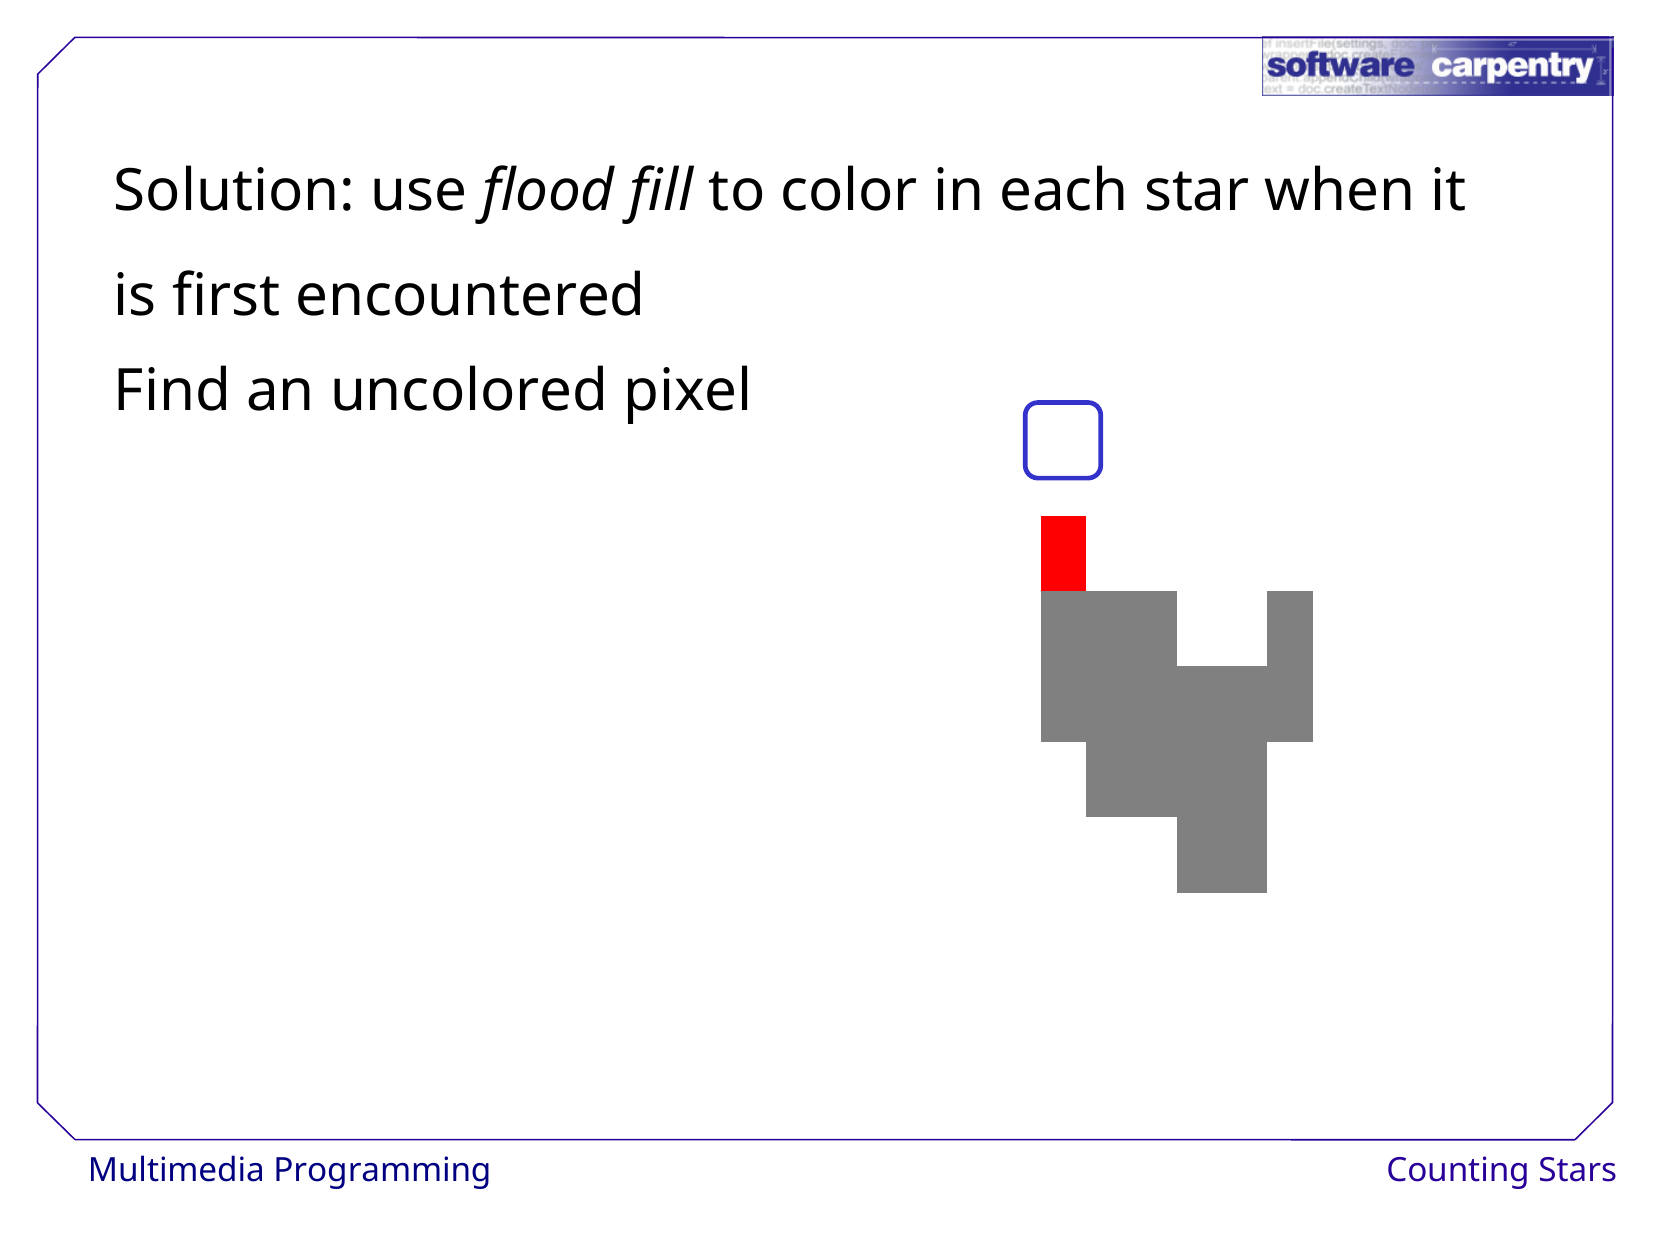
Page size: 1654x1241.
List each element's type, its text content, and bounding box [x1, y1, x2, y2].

table_cell [950, 666, 995, 742]
table_cell [1177, 591, 1222, 666]
table_cell [1313, 516, 1358, 591]
table_cell [1086, 365, 1131, 440]
table_cell [1086, 893, 1131, 968]
table_cell [1313, 1119, 1358, 1194]
table_cell [950, 893, 995, 968]
table_cell [1358, 1043, 1403, 1119]
table_cell [1041, 1043, 1086, 1119]
table_cell [1267, 365, 1313, 440]
table_cell [1177, 968, 1222, 1043]
table_cell [1177, 1119, 1222, 1194]
table_cell [1313, 1043, 1358, 1119]
table_cell [1041, 481, 1086, 516]
table_cell [1131, 817, 1177, 893]
table_header [1313, 289, 1358, 365]
table_cell [995, 440, 1041, 516]
table_cell [1267, 666, 1313, 742]
table_cell [1028, 440, 1041, 475]
table_cell [950, 1119, 995, 1194]
table_cell [950, 817, 995, 893]
table_cell [950, 516, 995, 591]
table_cell [1358, 666, 1403, 742]
table_header [1041, 289, 1086, 365]
table_cell [1131, 742, 1177, 817]
table_cell [1358, 817, 1403, 893]
table_cell [995, 893, 1041, 968]
table_cell [950, 591, 995, 666]
table_cell [995, 666, 1041, 742]
table_cell [1267, 1043, 1313, 1119]
table_header [1222, 289, 1267, 365]
table_cell [1267, 968, 1313, 1043]
table_cell [995, 1043, 1041, 1119]
table_cell [1131, 968, 1177, 1043]
table_cell [1041, 405, 1086, 440]
picture [1262, 36, 1614, 96]
table_cell [1086, 817, 1131, 893]
text_box Find an uncolored pixel [99, 309, 893, 430]
table_cell [1222, 440, 1267, 516]
table_cell [1041, 440, 1086, 475]
table_cell [1131, 365, 1177, 440]
table_cell [950, 1043, 995, 1119]
table_cell [1313, 817, 1358, 893]
table_cell [1086, 440, 1098, 475]
table_cell [1177, 1043, 1222, 1119]
table_header [1177, 289, 1222, 365]
table_cell [1267, 591, 1313, 666]
table_header [1131, 289, 1177, 365]
table_cell [995, 365, 1041, 440]
table_cell [1267, 1119, 1313, 1194]
table_cell [1267, 516, 1313, 591]
table_cell [1177, 817, 1222, 893]
table_cell [1222, 1043, 1267, 1119]
table_cell [950, 440, 995, 516]
table_cell [1313, 666, 1358, 742]
table_cell [1358, 591, 1403, 666]
table_cell [1177, 893, 1222, 968]
table_cell [1358, 968, 1403, 1043]
table_cell [1131, 666, 1177, 742]
table_cell [1131, 440, 1177, 516]
table_cell [1041, 1119, 1086, 1194]
table_cell [1313, 365, 1358, 440]
table_cell [1177, 440, 1222, 516]
table_cell [1222, 742, 1267, 817]
table_cell [1041, 742, 1086, 817]
table_cell [1131, 893, 1177, 968]
table_header [995, 289, 1041, 365]
table_cell [950, 742, 995, 817]
table_cell [995, 968, 1041, 1043]
table_cell [1358, 365, 1403, 440]
table_cell [1041, 817, 1086, 893]
table_cell [1086, 405, 1098, 440]
table_cell [1177, 516, 1222, 591]
table_cell [1222, 968, 1267, 1043]
table_cell [1313, 968, 1358, 1043]
table_cell [995, 817, 1041, 893]
table_cell [1131, 516, 1177, 591]
table_cell [995, 516, 1041, 591]
table_cell [1222, 516, 1267, 591]
table_cell [1222, 893, 1267, 968]
table_cell [950, 365, 995, 440]
table_cell [1222, 1119, 1267, 1194]
table_cell [995, 591, 1041, 666]
table_cell [1086, 1119, 1131, 1194]
table_cell [1028, 405, 1041, 440]
table_cell [1267, 817, 1313, 893]
table_cell [1086, 516, 1131, 591]
table_cell [1086, 742, 1131, 817]
table_cell [1222, 666, 1267, 742]
table_cell [1358, 440, 1403, 516]
table_cell [1086, 666, 1131, 742]
table_cell [1358, 893, 1403, 968]
table_cell [995, 742, 1041, 817]
table_cell [1313, 742, 1358, 817]
table_cell [1086, 1043, 1131, 1119]
table_cell [1177, 365, 1222, 440]
table_header [1086, 289, 1131, 365]
table_cell [1313, 440, 1358, 516]
table_cell [1041, 968, 1086, 1043]
table_cell [1131, 591, 1177, 666]
table_cell [1041, 591, 1086, 666]
table_cell [1086, 968, 1131, 1043]
table_cell [1131, 1043, 1177, 1119]
table_cell [1267, 742, 1313, 817]
table_cell [1313, 591, 1358, 666]
table_cell [1267, 893, 1313, 968]
table_cell [1131, 1119, 1177, 1194]
table_cell [1222, 591, 1267, 666]
table_cell [995, 1119, 1041, 1194]
table_cell [1041, 516, 1086, 591]
table_cell [1222, 817, 1267, 893]
table_cell [1041, 893, 1086, 968]
table_cell [1358, 516, 1403, 591]
table_cell [1177, 742, 1222, 817]
table_header [1358, 289, 1403, 365]
text_box Solution: use flood fill to color in each star when it is first encountered [99, 109, 1593, 335]
table_cell [1086, 591, 1131, 666]
table_header [1267, 289, 1313, 365]
table_cell [950, 968, 995, 1043]
table_cell [1358, 742, 1403, 817]
table_cell [1041, 666, 1086, 742]
table_cell [1313, 893, 1358, 968]
table_cell [1222, 365, 1267, 440]
table_cell [1358, 1119, 1403, 1194]
table_cell [1086, 440, 1131, 516]
table_cell [1177, 666, 1222, 742]
table_cell [1267, 440, 1313, 516]
table_cell [1041, 365, 1086, 400]
table_header [950, 289, 995, 365]
